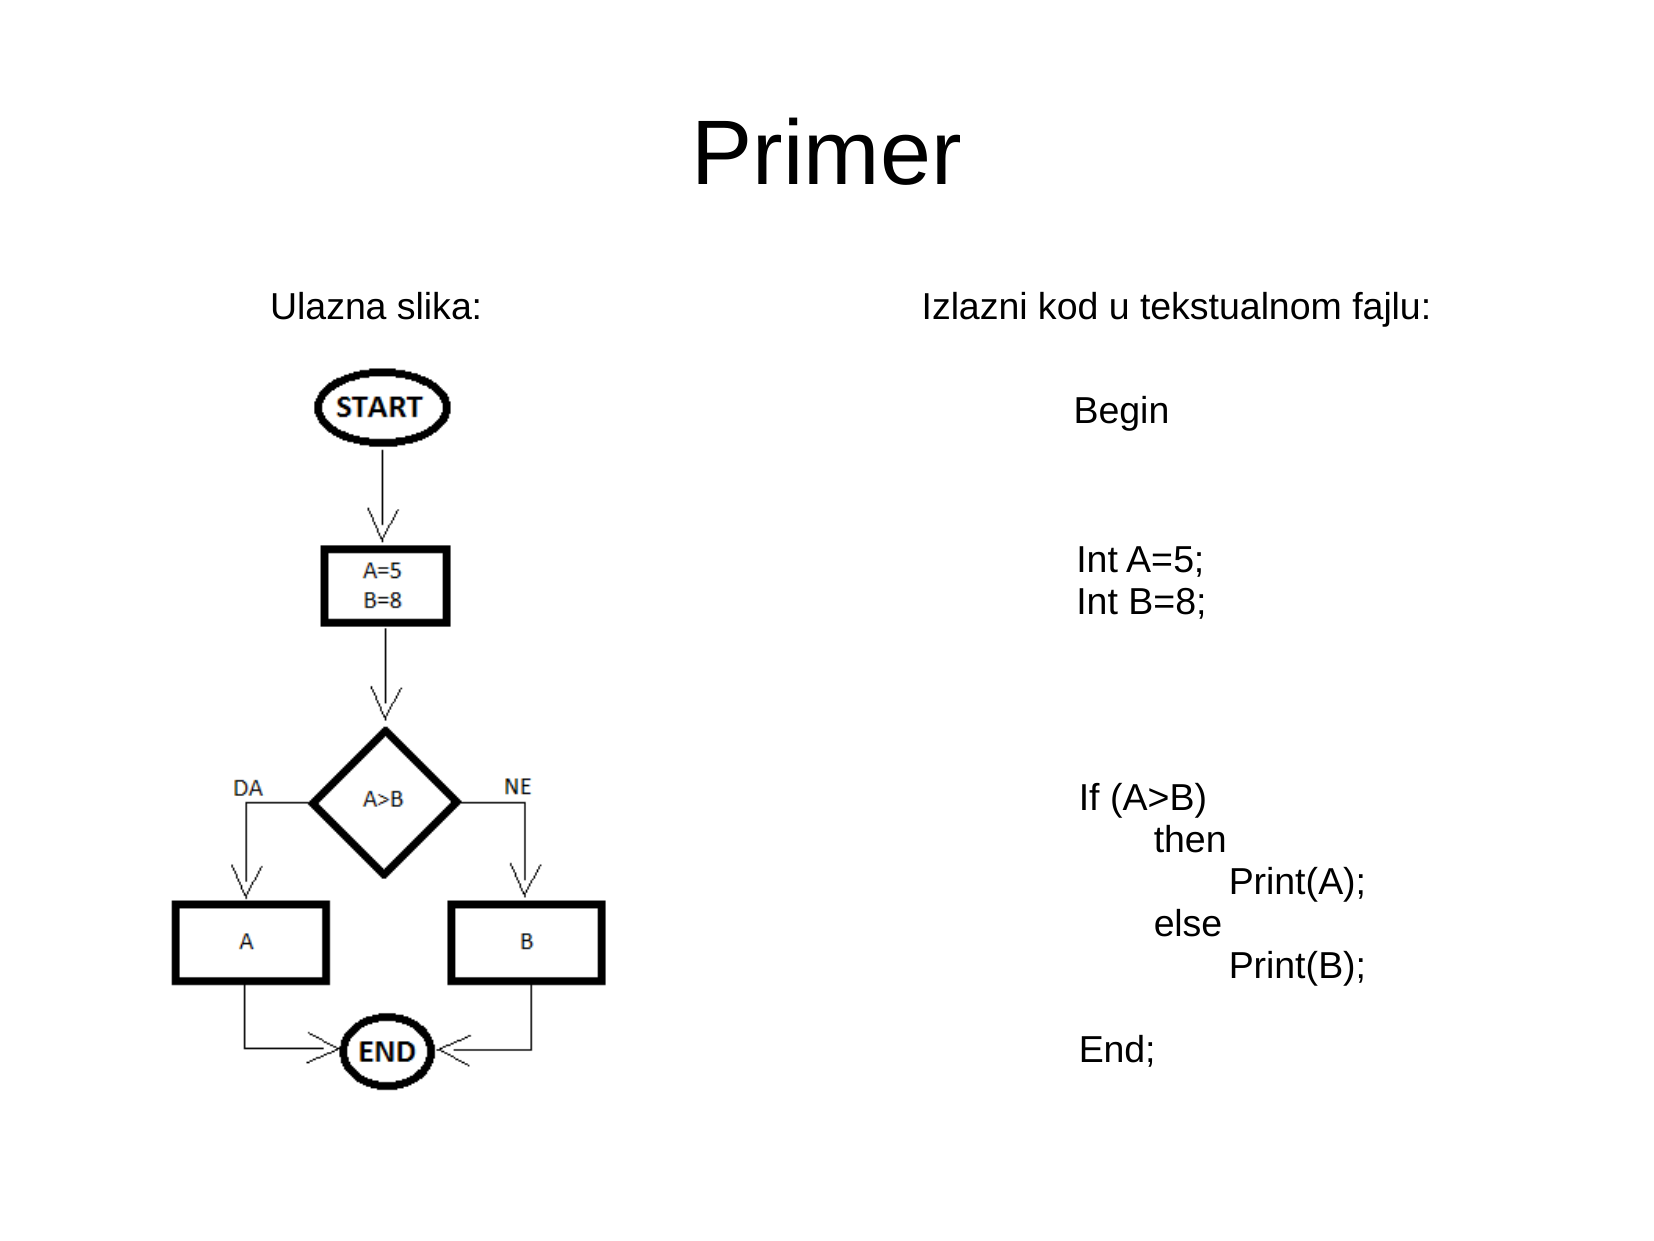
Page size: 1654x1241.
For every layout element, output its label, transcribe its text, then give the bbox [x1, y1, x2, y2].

picture [158, 350, 620, 1098]
text_box Begin [1058, 381, 1185, 439]
text_box Ulazna slika: Izlazni kod u tekstualnom fajlu: [255, 277, 1448, 335]
text_box Int A=5; Int B=8; [1061, 530, 1222, 630]
title Primer [82, 49, 1571, 257]
text_box If (A>B) then Print(A); else Print(B); End; [1063, 768, 1382, 1078]
